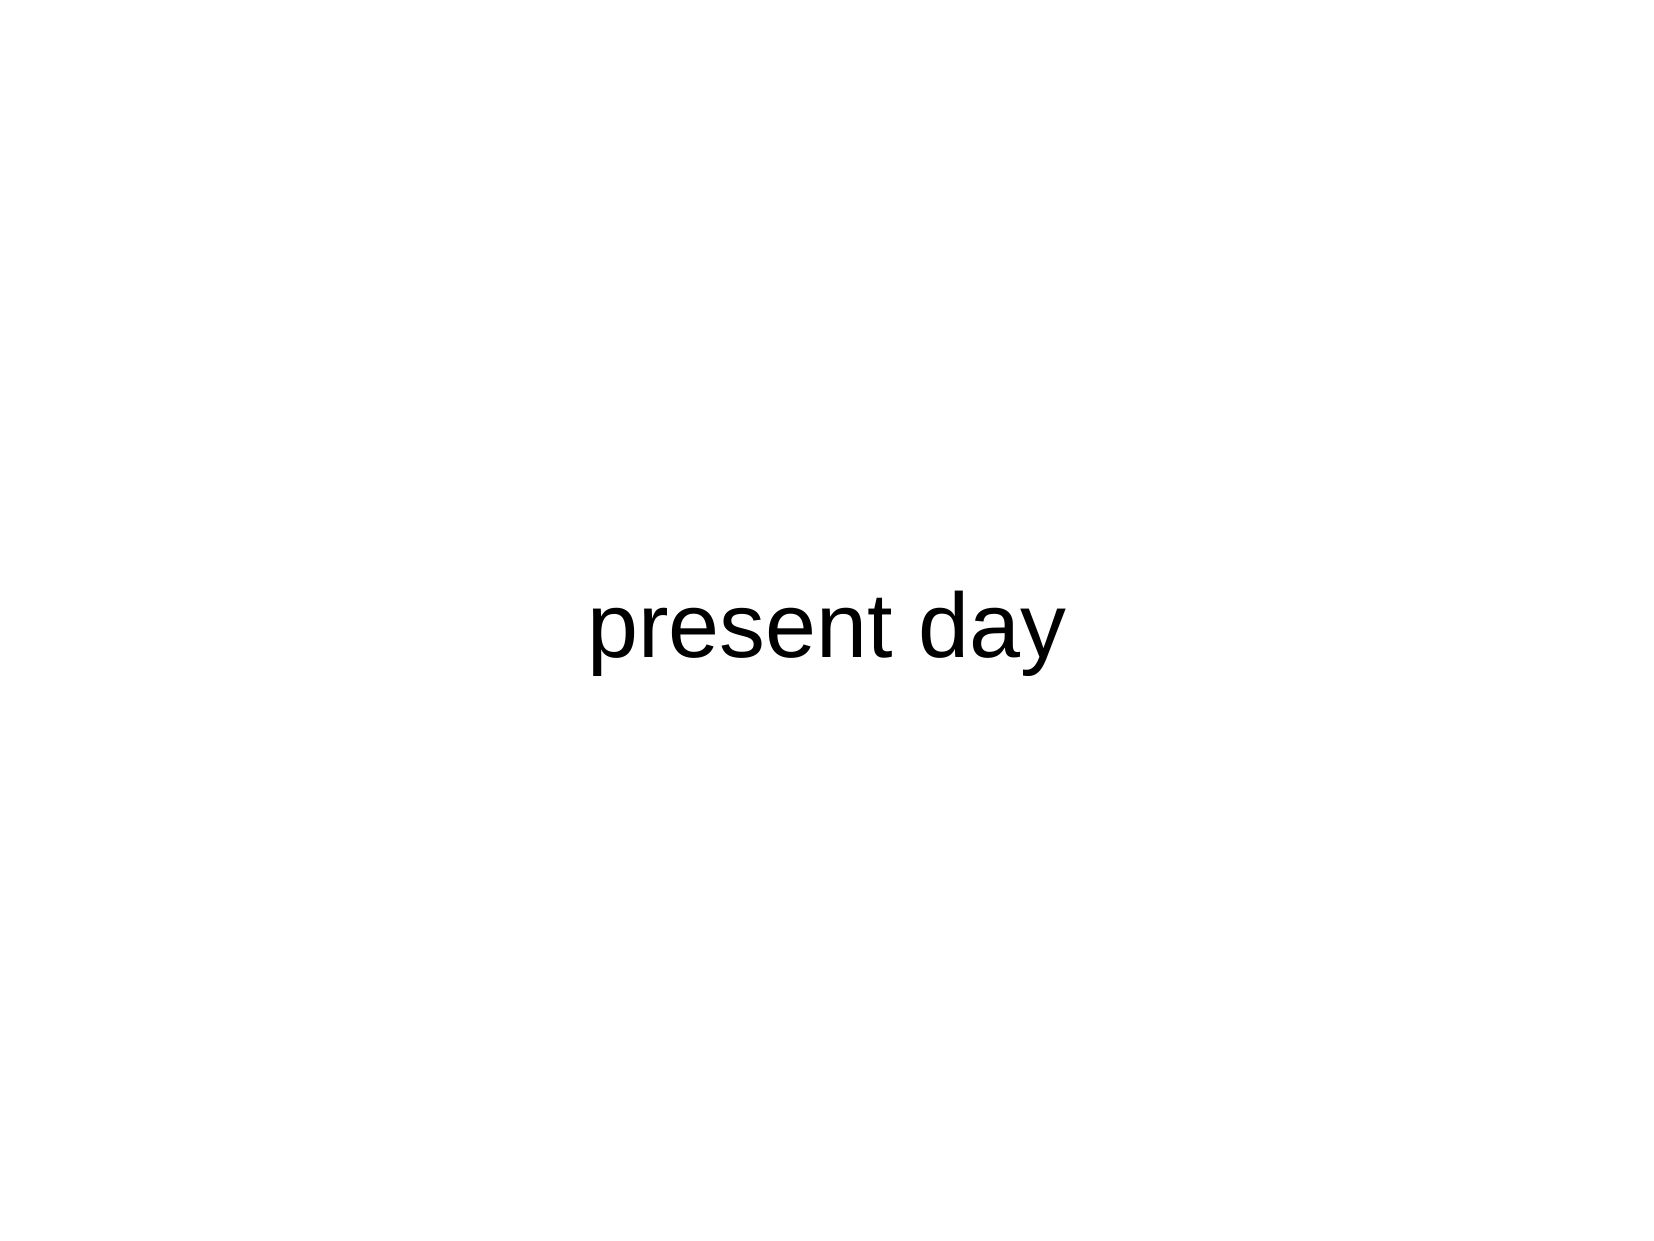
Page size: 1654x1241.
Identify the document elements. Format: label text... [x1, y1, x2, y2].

title present day [82, 521, 1571, 729]
